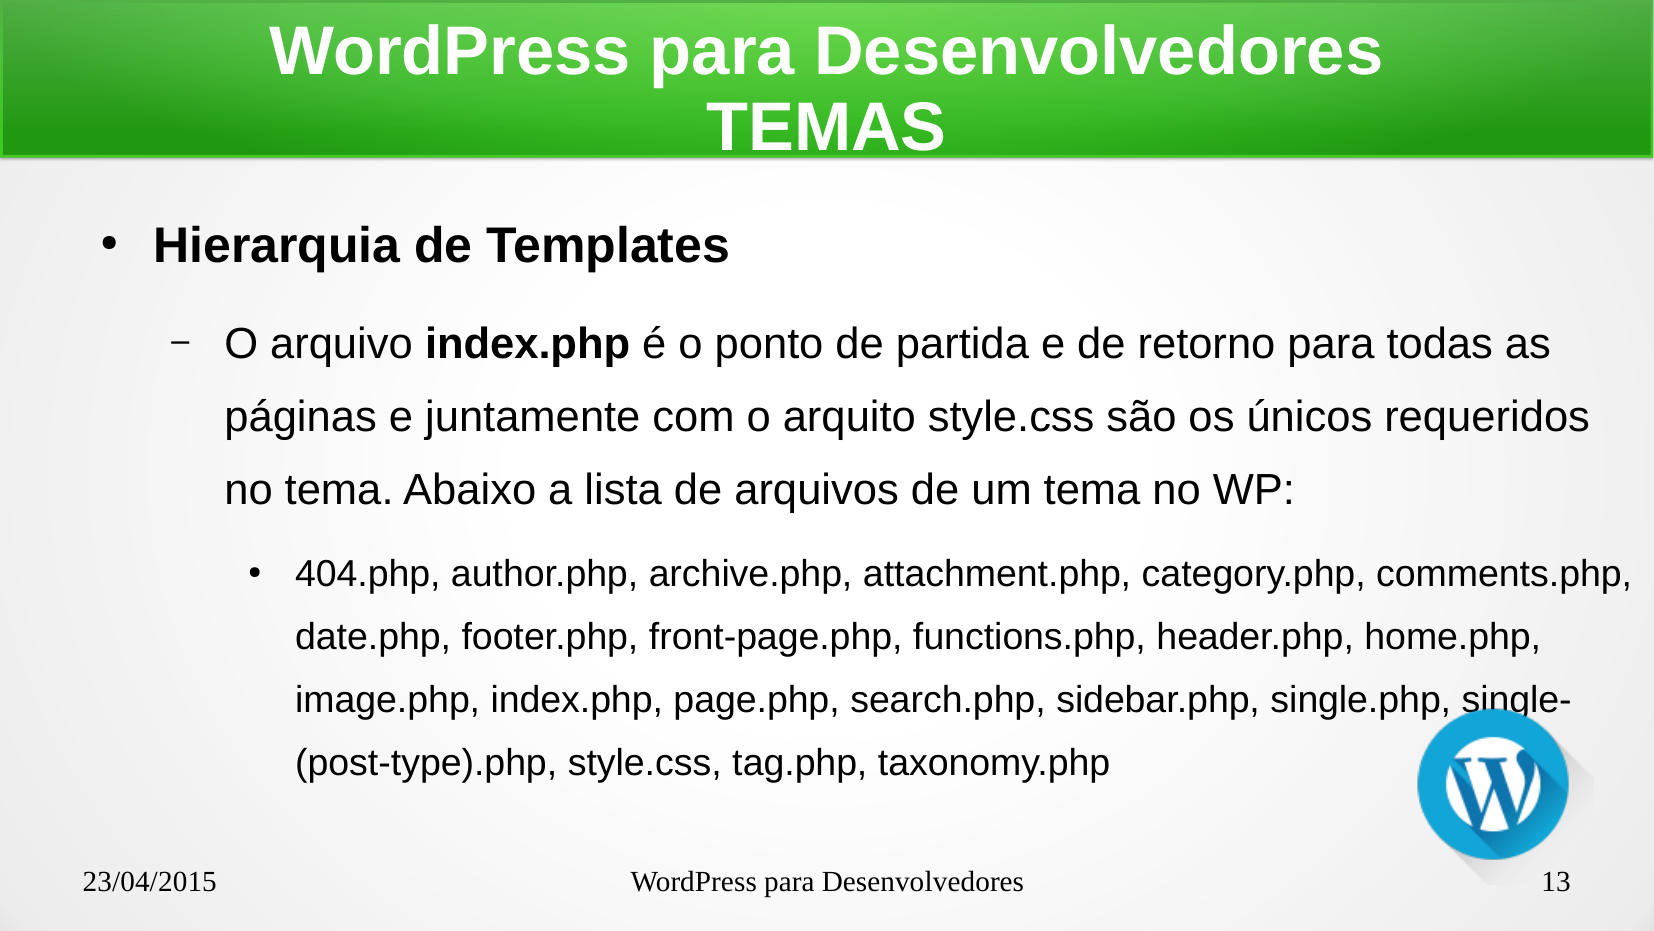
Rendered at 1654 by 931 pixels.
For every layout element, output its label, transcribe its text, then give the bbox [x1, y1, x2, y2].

title WordPress para Desenvolvedores TEMAS [82, 11, 1571, 166]
picture [1393, 684, 1594, 886]
list Hierarquia de Templates O arquivo index.php é o ponto de partida e de retorno para todas as páginas e juntamente com o arquito style.css são os únicos requeridos no tema. Abaixo a lista de arquivos de um tema no WP: 404.php, author.php, archive.php, attachment.php, category.php, comments.php, date.php, footer.php, front-page.php, functions.php, header.php, home.php, image.php, index.php, page.php, search.php, sidebar.php, single.php, single-(post-type).php, style.css, tag.php, taxonomy.php [82, 188, 1642, 922]
